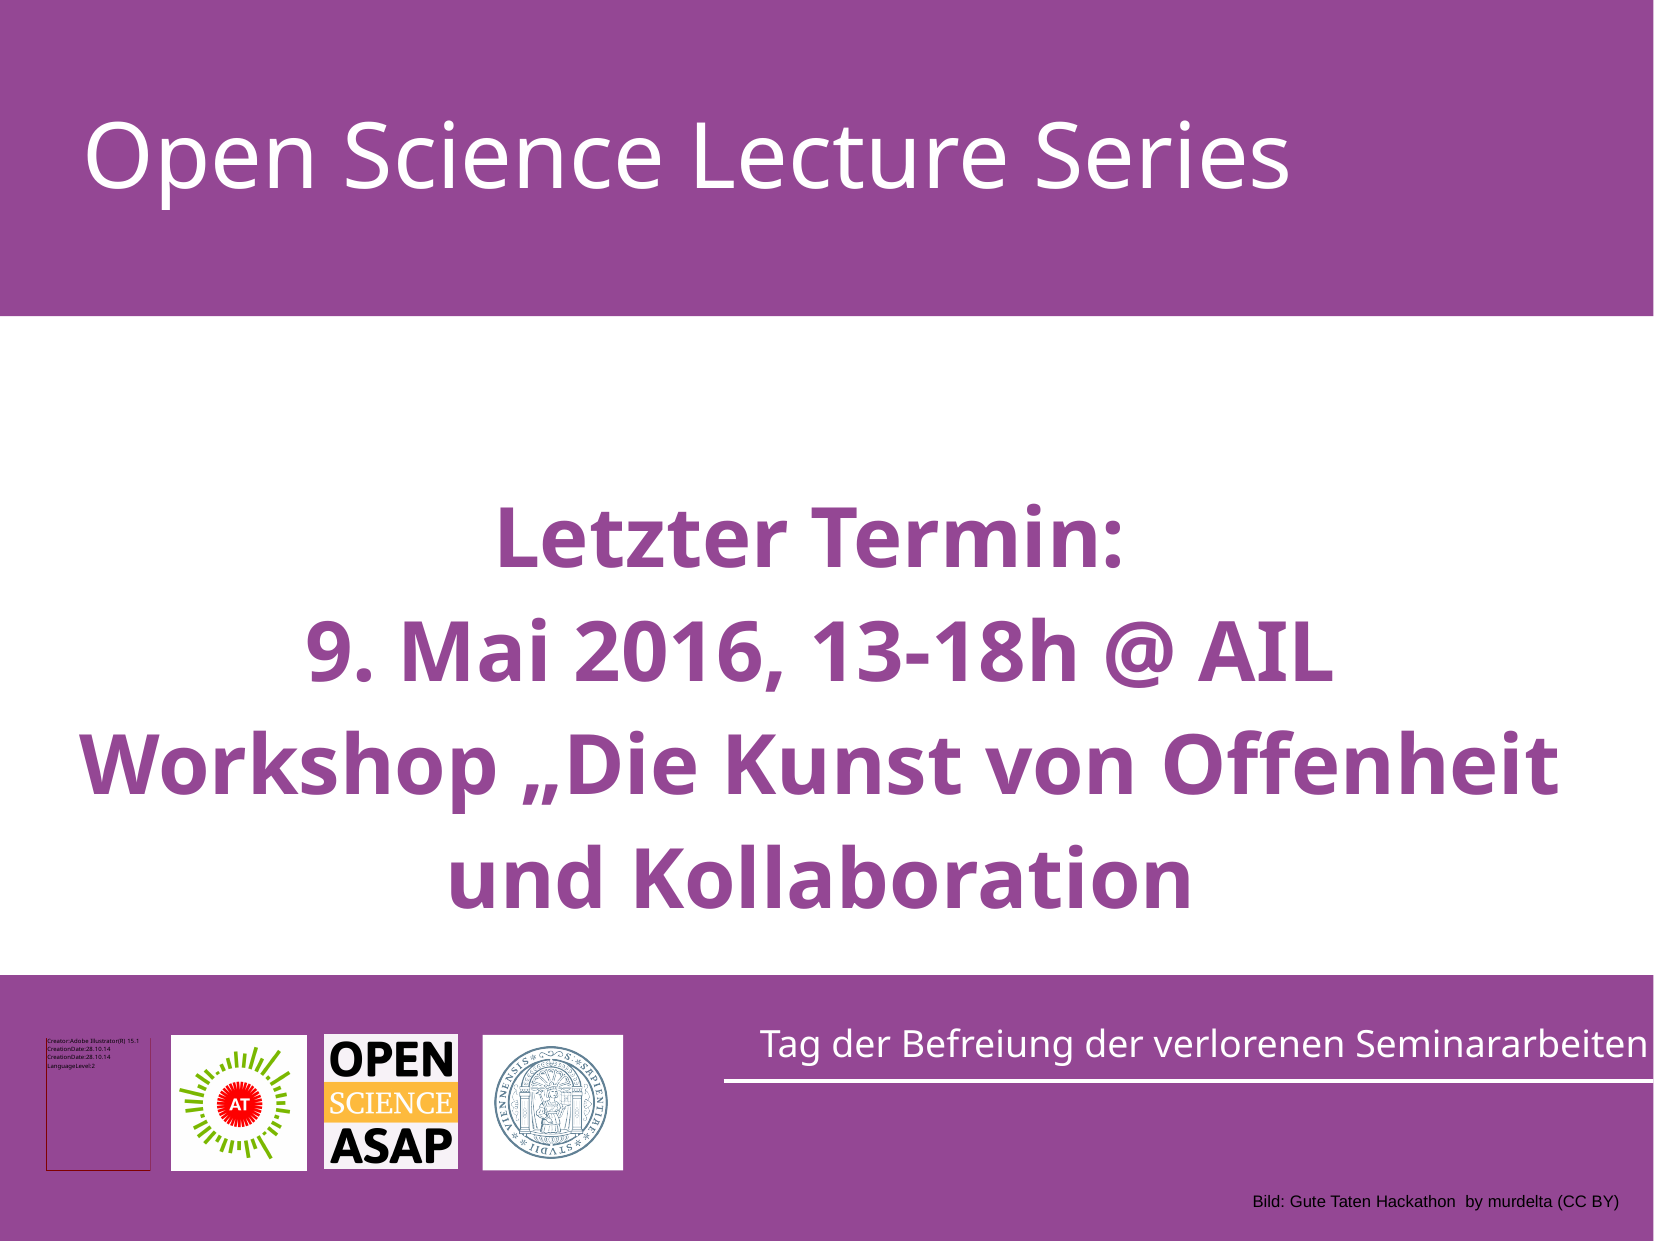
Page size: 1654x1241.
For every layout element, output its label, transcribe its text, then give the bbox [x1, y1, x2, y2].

title Open Science Lecture Series [82, 49, 1571, 257]
picture [45, 1039, 151, 1171]
text_box Letzter Termin: 9. Mai 2016, 13-18h @ AIL Workshop „Die Kunst von Offenheit und Kollaboration [48, 471, 1594, 861]
text_box Bild: Gute Taten Hackathon by murdelta (CC BY) [615, 1185, 1636, 1219]
picture [324, 1034, 458, 1169]
picture [171, 1035, 307, 1171]
text_box [0, 0, 1654, 1241]
text_box Tag der Befreiung der verlorenen Seminararbeiten [745, 1010, 1631, 1068]
picture [494, 1046, 608, 1159]
